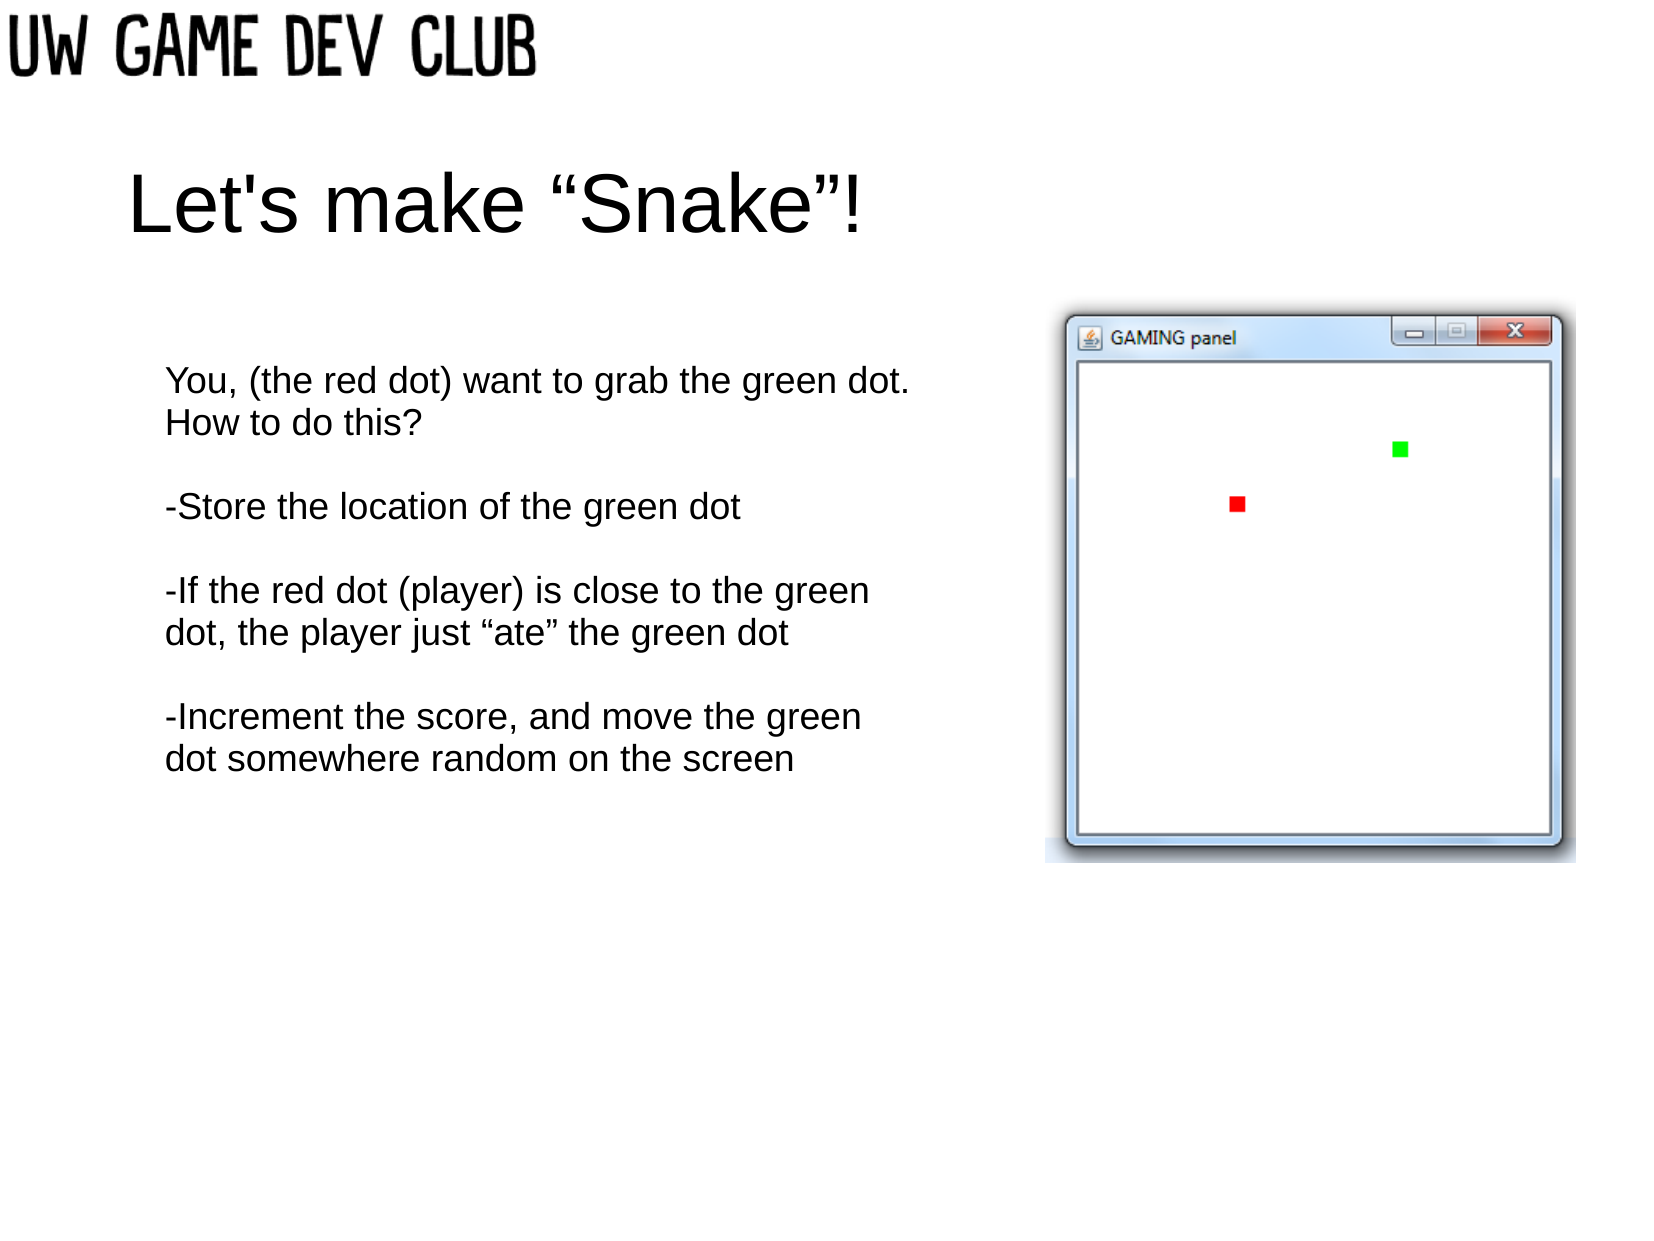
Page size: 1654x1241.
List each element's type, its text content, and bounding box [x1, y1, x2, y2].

picture [2, 7, 552, 82]
text_box You, (the red dot) want to grab the green dot. How to do this? -Store the location of the green dot -If the red dot (player) is close to the green dot, the player just “ate” the green dot -Increment the score, and move the green dot somewhere random on the screen [150, 352, 938, 788]
picture [1045, 293, 1576, 863]
text_box Let's make “Snake”! [112, 150, 1201, 258]
